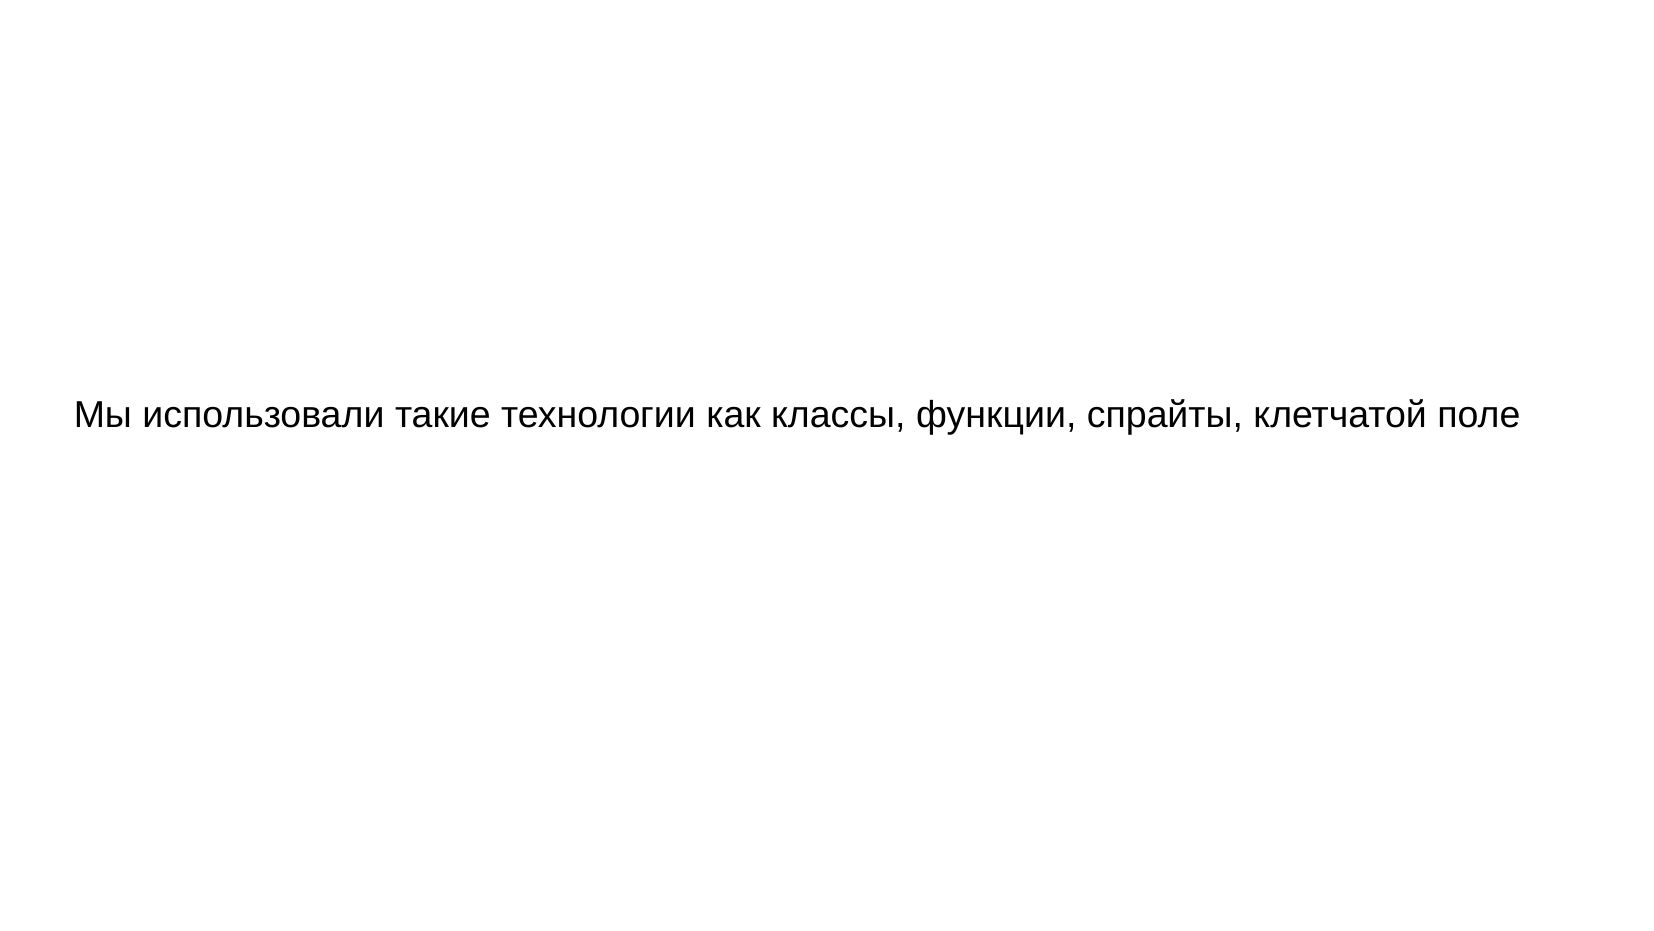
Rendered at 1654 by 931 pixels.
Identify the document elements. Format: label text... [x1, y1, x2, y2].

text_box Мы использовали такие технологии как классы, функции, спрайты, клетчатой поле [59, 386, 1537, 443]
